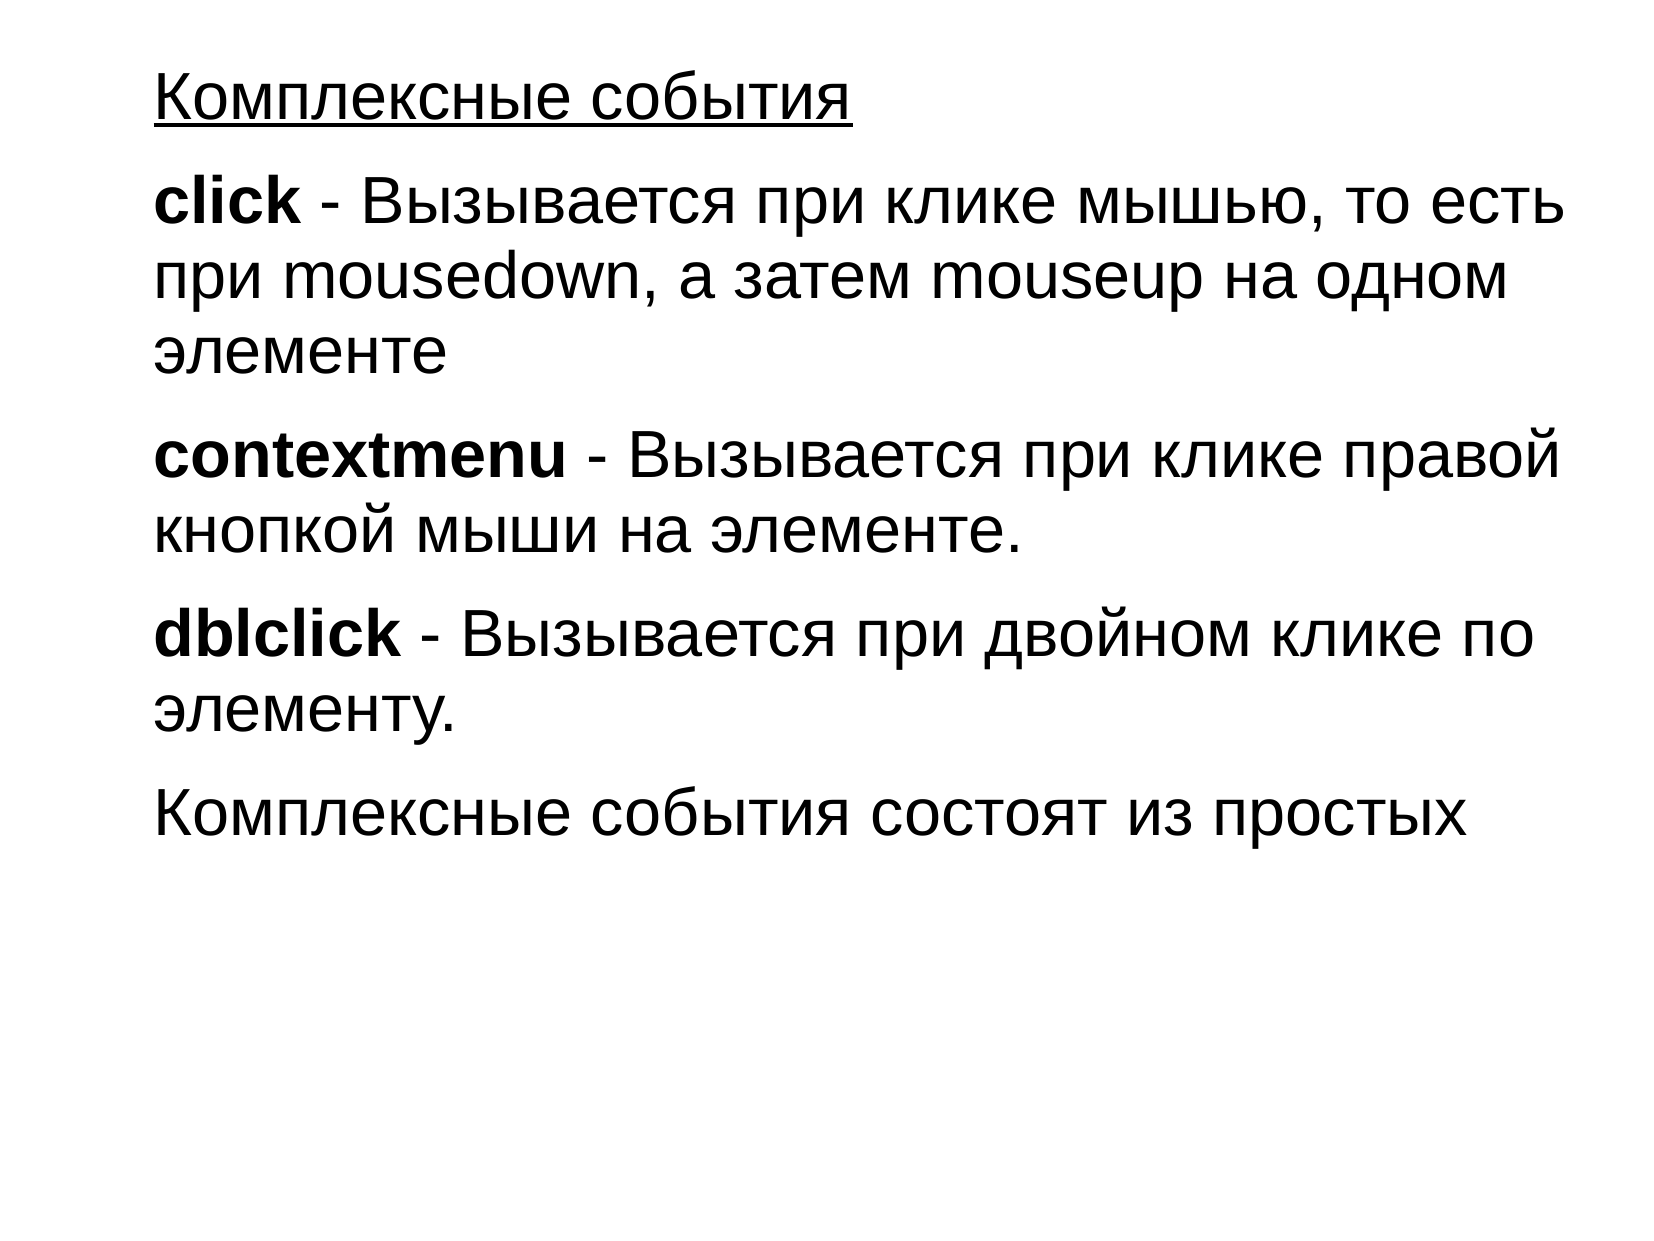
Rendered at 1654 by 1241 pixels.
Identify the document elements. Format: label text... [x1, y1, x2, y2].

list Комплексные события click - Вызывается при клике мышью, то есть при mousedown, а затем mouseup на одном элементе contextmenu - Вызывается при клике правой кнопкой мыши на элементе. dblclick - Вызывается при двойном клике по элементу. Комплексные события состоят из простых [82, 59, 1571, 1109]
